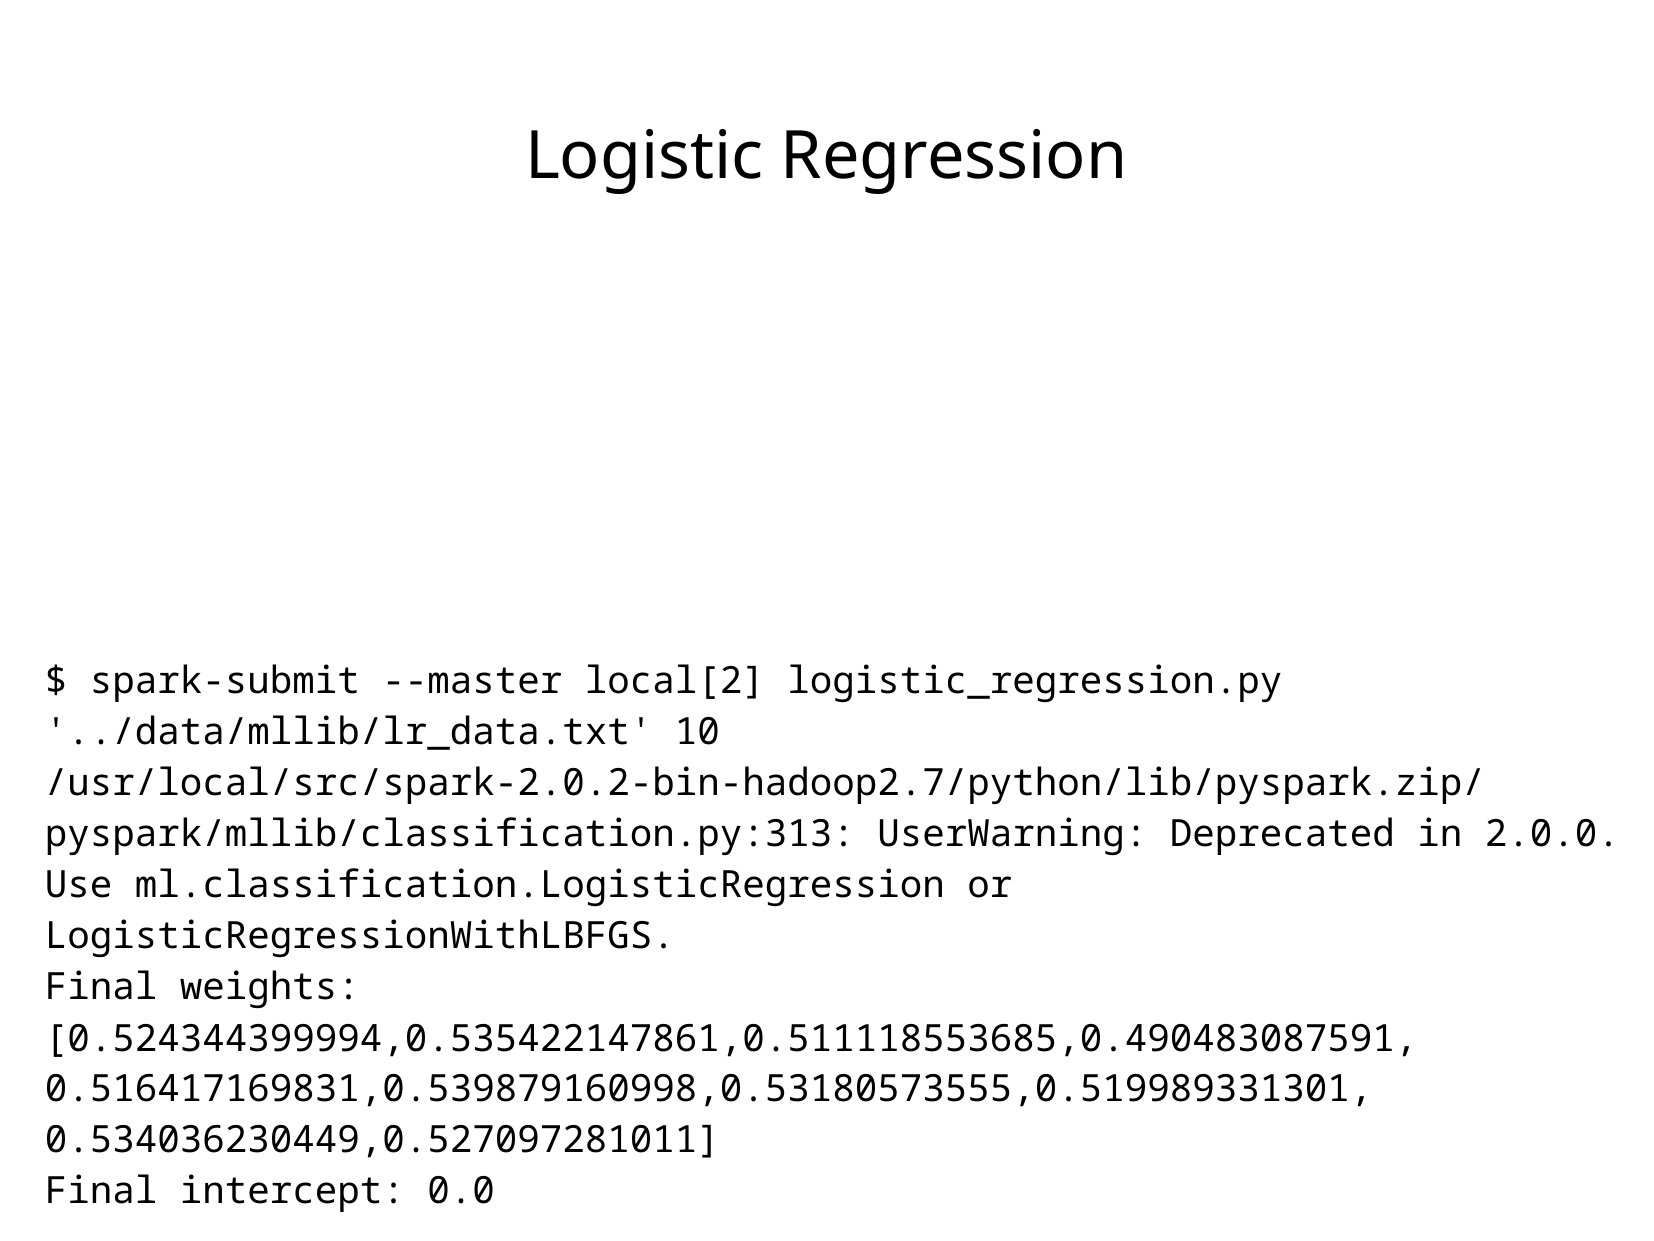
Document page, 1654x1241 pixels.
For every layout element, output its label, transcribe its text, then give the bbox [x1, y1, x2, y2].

text_box $ spark-submit --master local[2] logistic_regression.py '../data/mllib/lr_data.txt' 10 /usr/local/src/spark-2.0.2-bin-hadoop2.7/python/lib/pyspark.zip/pyspark/mllib/classification.py:313: UserWarning: Deprecated in 2.0.0. Use ml.classification.LogisticRegression or LogisticRegressionWithLBFGS. Final weights: [0.524344399994,0.535422147861,0.511118553685,0.490483087591, 0.516417169831,0.539879160998,0.53180573555,0.519989331301, 0.534036230449,0.527097281011] Final intercept: 0.0 [30, 646, 1637, 1141]
title Logistic Regression [82, 49, 1571, 257]
